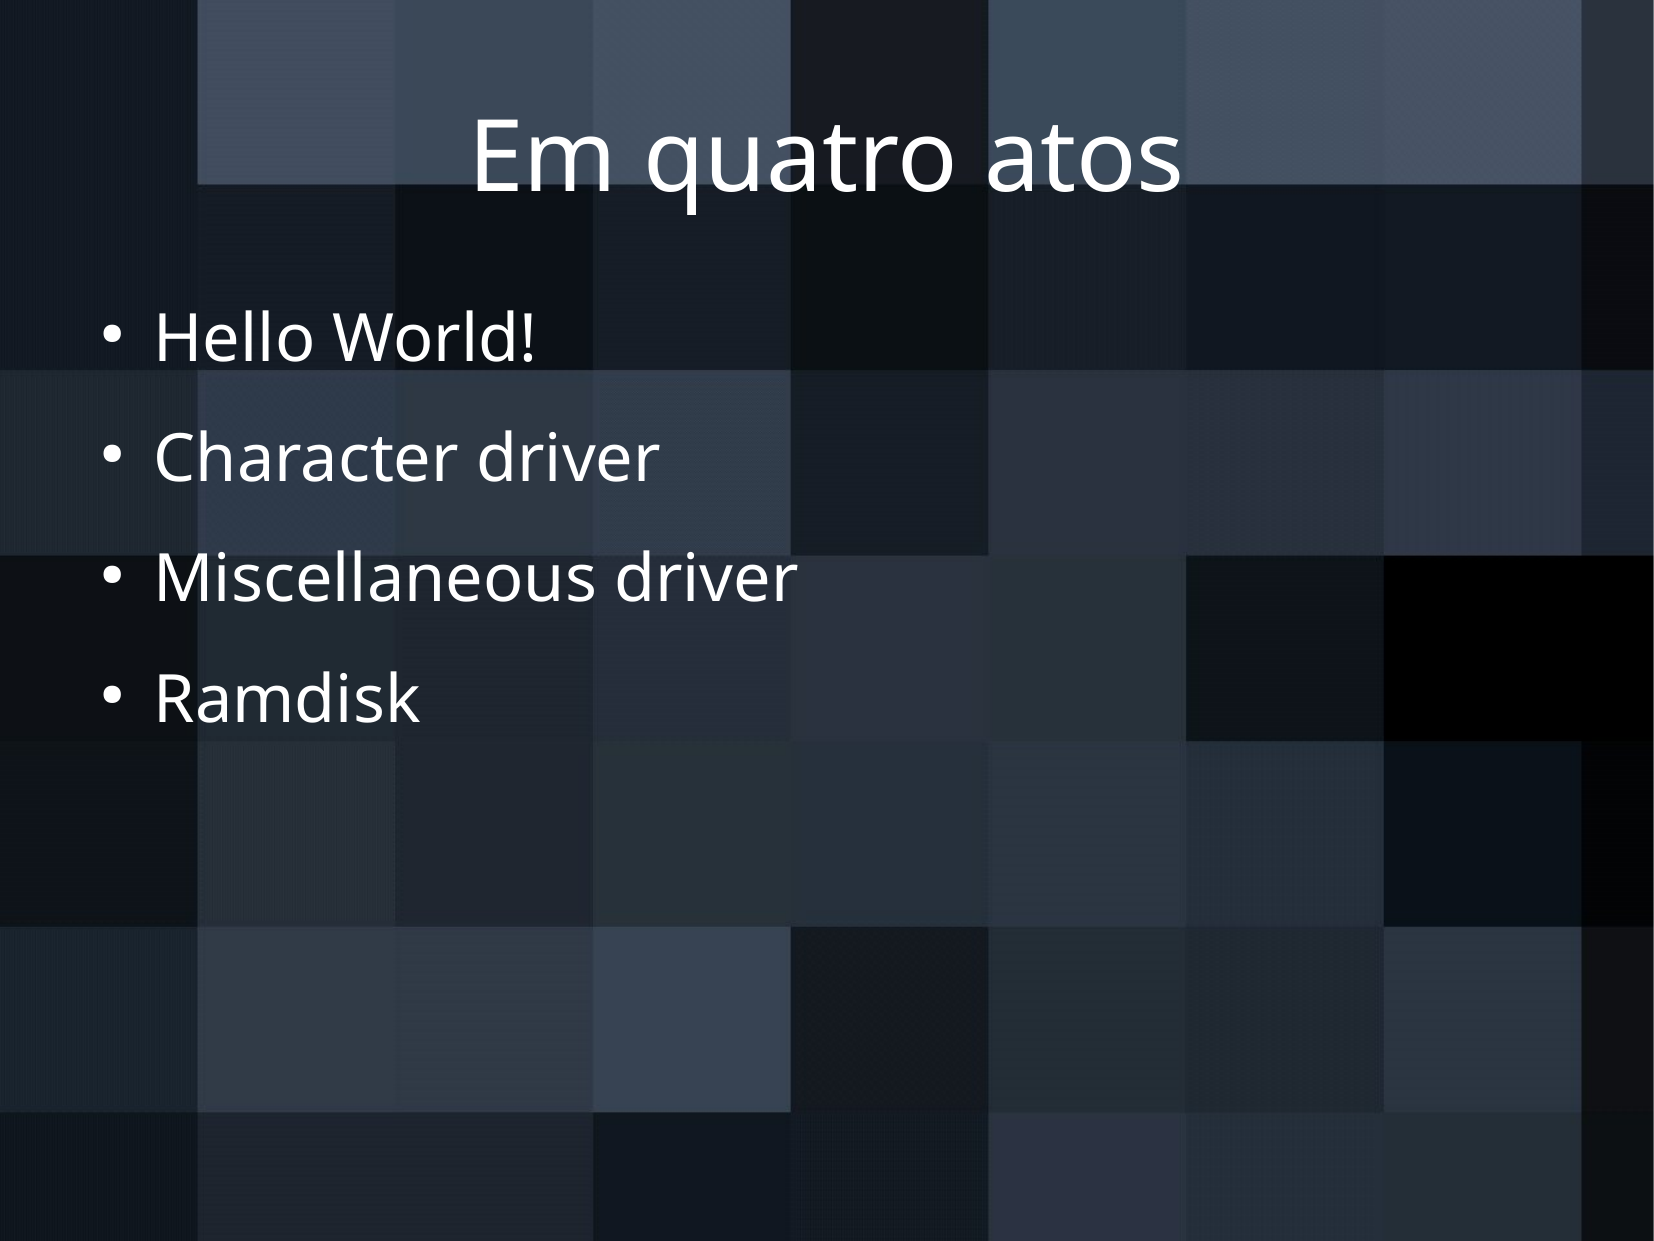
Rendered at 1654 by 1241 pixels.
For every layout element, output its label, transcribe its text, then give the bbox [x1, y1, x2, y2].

picture [0, 0, 1654, 1241]
list Hello World! Character driver Miscellaneous driver Ramdisk [82, 290, 1571, 1010]
title Em quatro atos [82, 49, 1571, 257]
